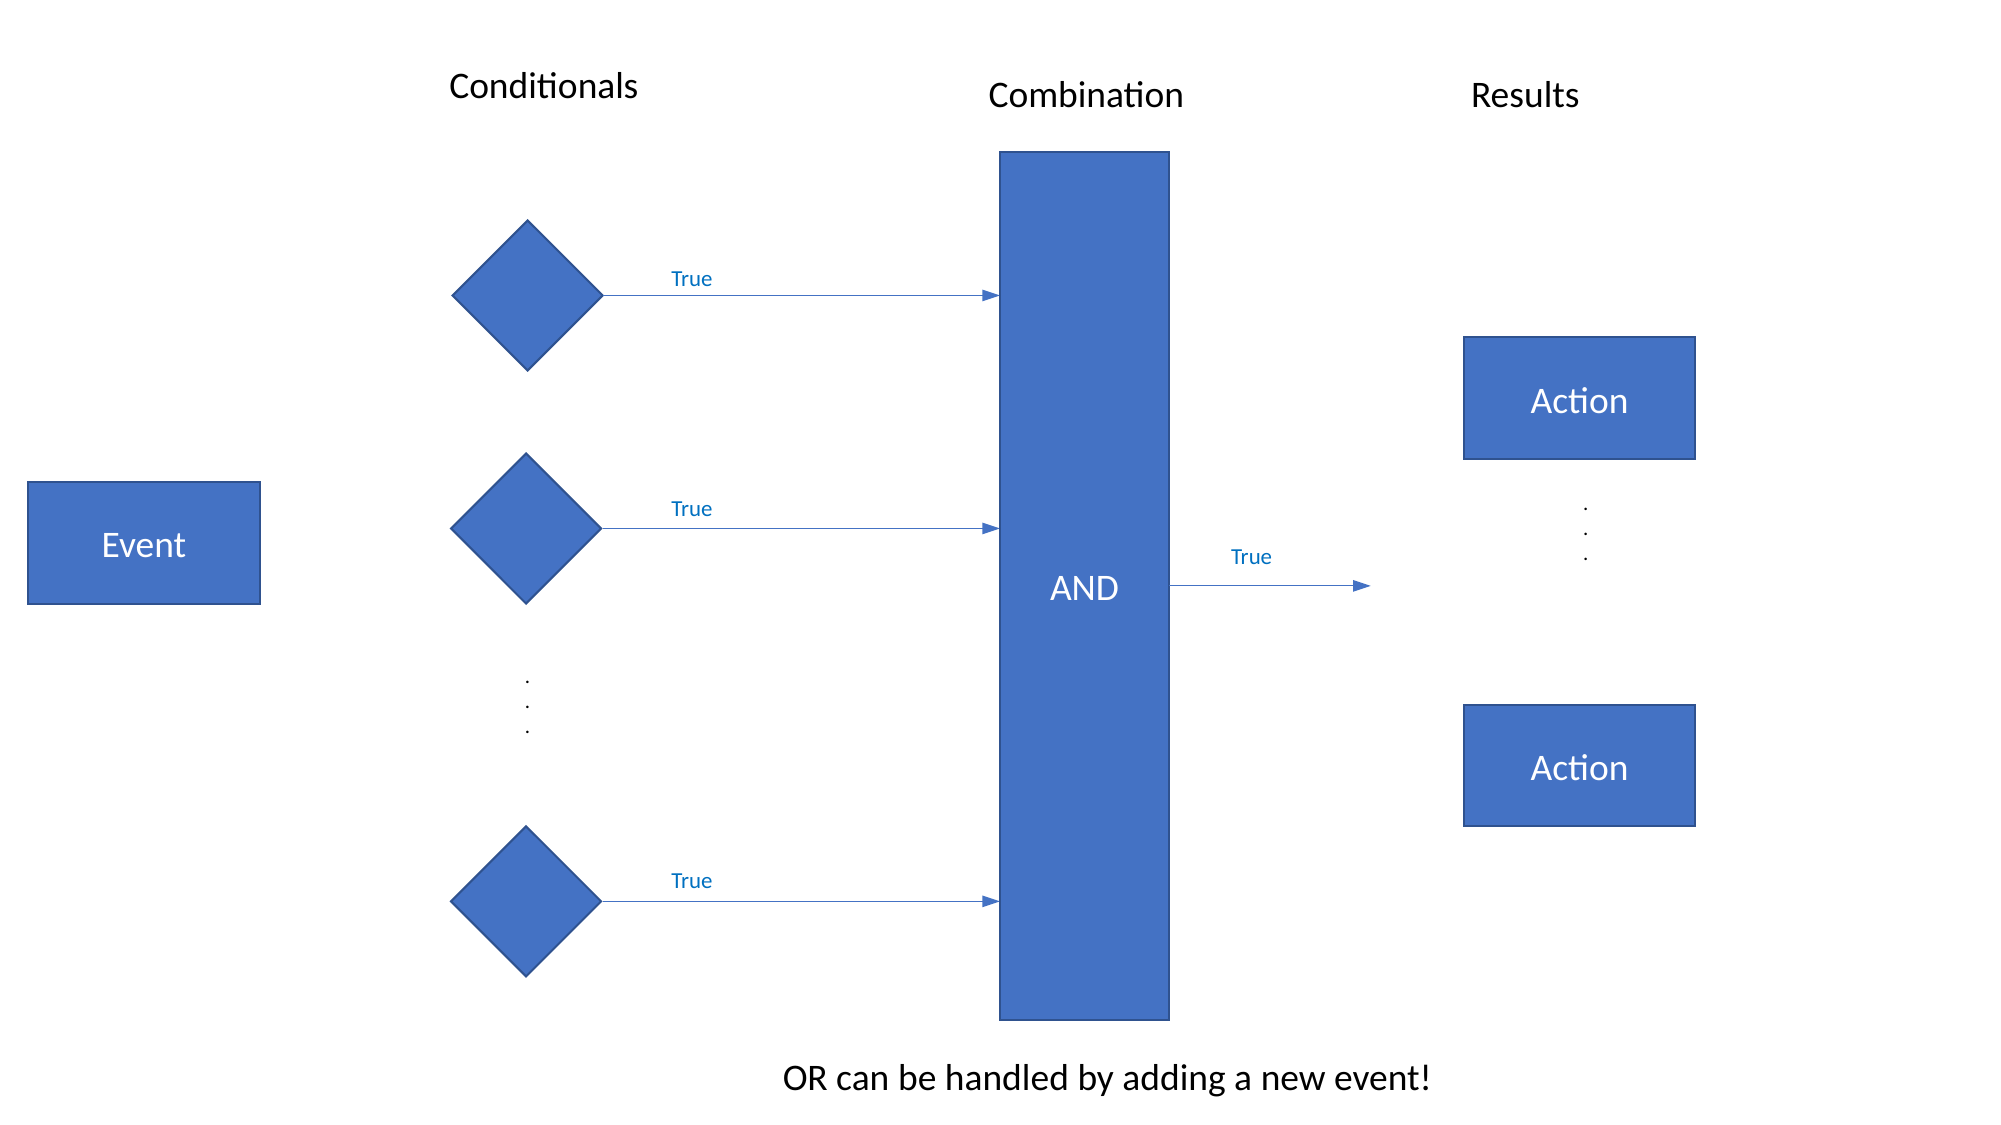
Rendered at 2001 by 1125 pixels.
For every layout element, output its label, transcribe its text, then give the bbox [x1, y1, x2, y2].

text_box [451, 826, 602, 977]
text_box Action [1464, 337, 1695, 459]
text_box Results [1456, 62, 1596, 124]
text_box [452, 220, 603, 371]
text_box True [656, 256, 730, 300]
text_box Combination [973, 62, 1203, 124]
text_box OR can be handled by adding a new event! [767, 1045, 1464, 1106]
text_box . . . [1568, 482, 1604, 574]
text_box Event [28, 482, 260, 604]
text_box [451, 453, 602, 604]
text_box . . . [509, 655, 546, 746]
text_box Conditionals [434, 53, 657, 115]
text_box AND [1000, 152, 1169, 1020]
text_box True [656, 485, 730, 529]
text_box Action [1464, 705, 1695, 826]
text_box True [656, 858, 730, 902]
text_box True [1216, 534, 1290, 578]
